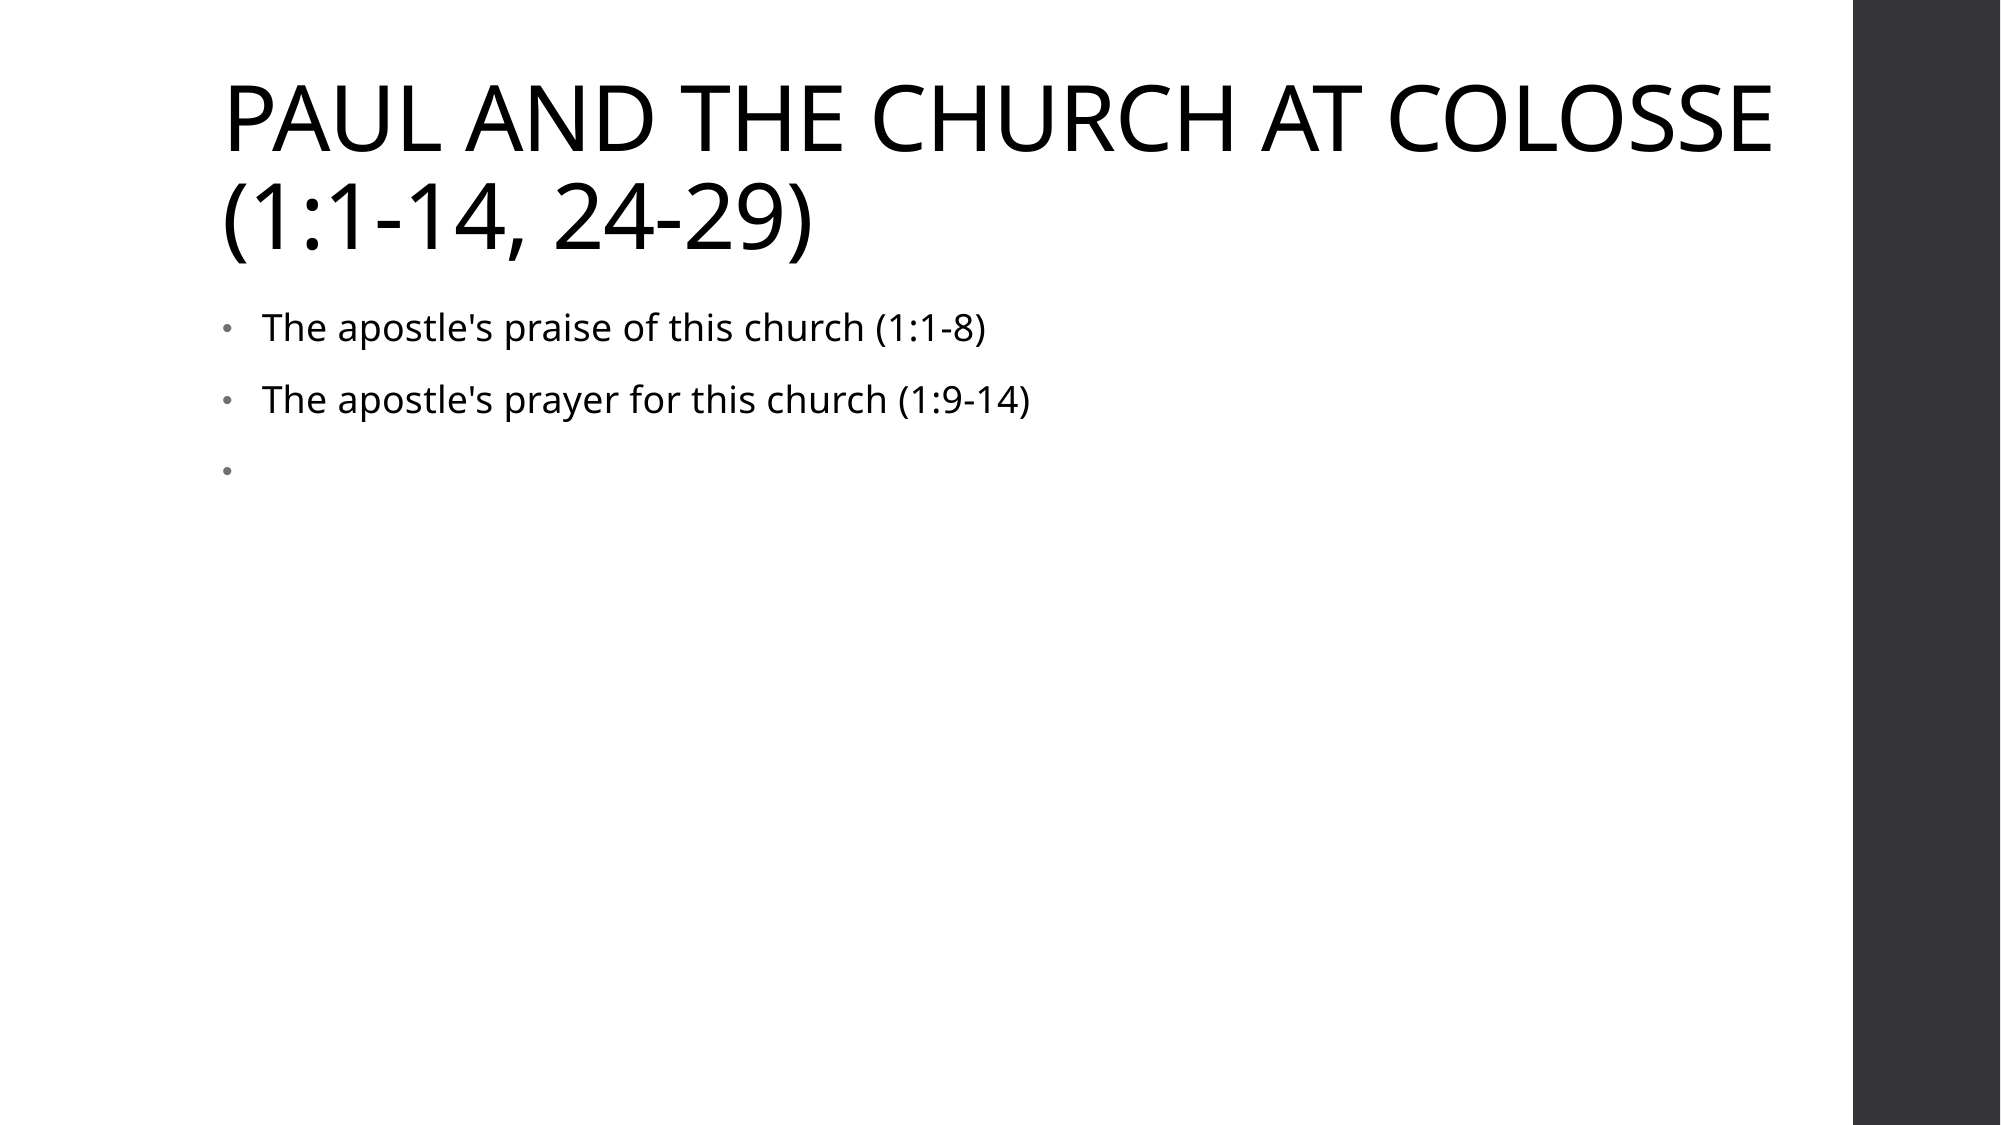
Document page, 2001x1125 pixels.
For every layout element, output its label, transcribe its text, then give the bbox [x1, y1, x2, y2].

title PAUL AND THE CHURCH AT COLOSSE (1:1-14, 24-29) [206, 60, 1797, 278]
list The apostle's praise of this church (1:1-8) The apostle's prayer for this church (1:9-14) [206, 299, 1617, 1014]
